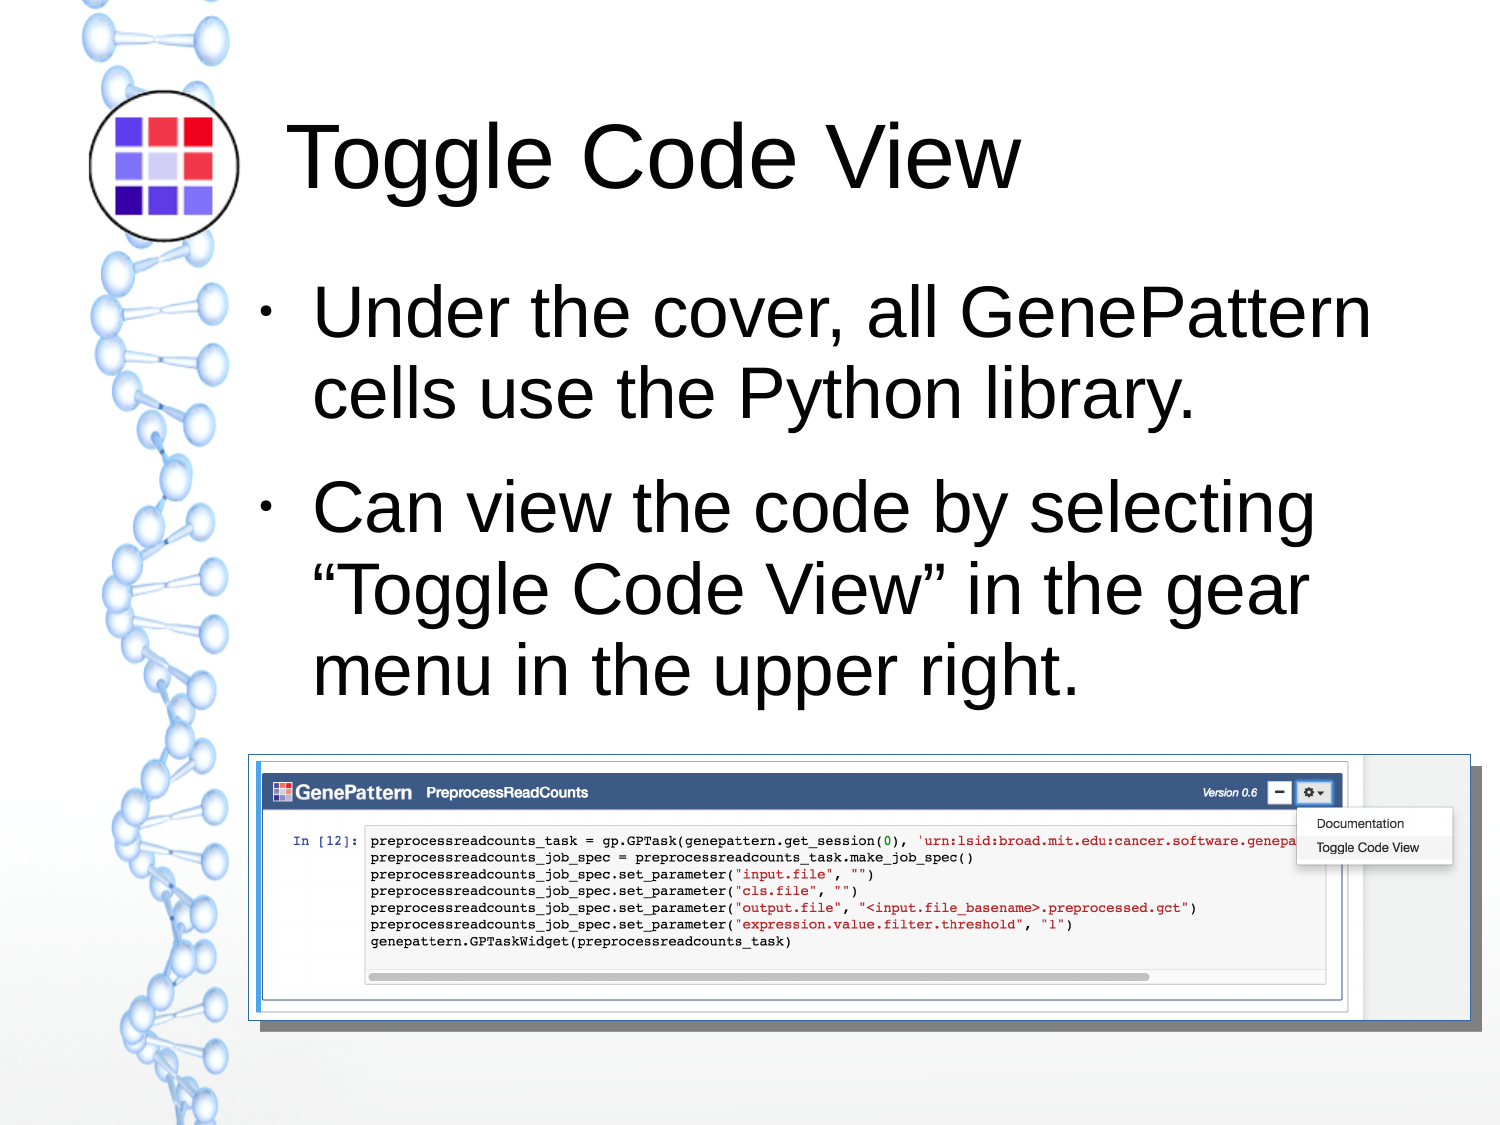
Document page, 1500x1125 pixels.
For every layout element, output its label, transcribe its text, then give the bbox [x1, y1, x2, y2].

picture [0, 0, 1500, 1125]
list Under the cover, all GenePattern cells use the Python library. Can view the code by selecting “Toggle Code View” in the gear menu in the upper right. [241, 271, 1471, 924]
title Toggle Code View [285, 36, 1426, 271]
